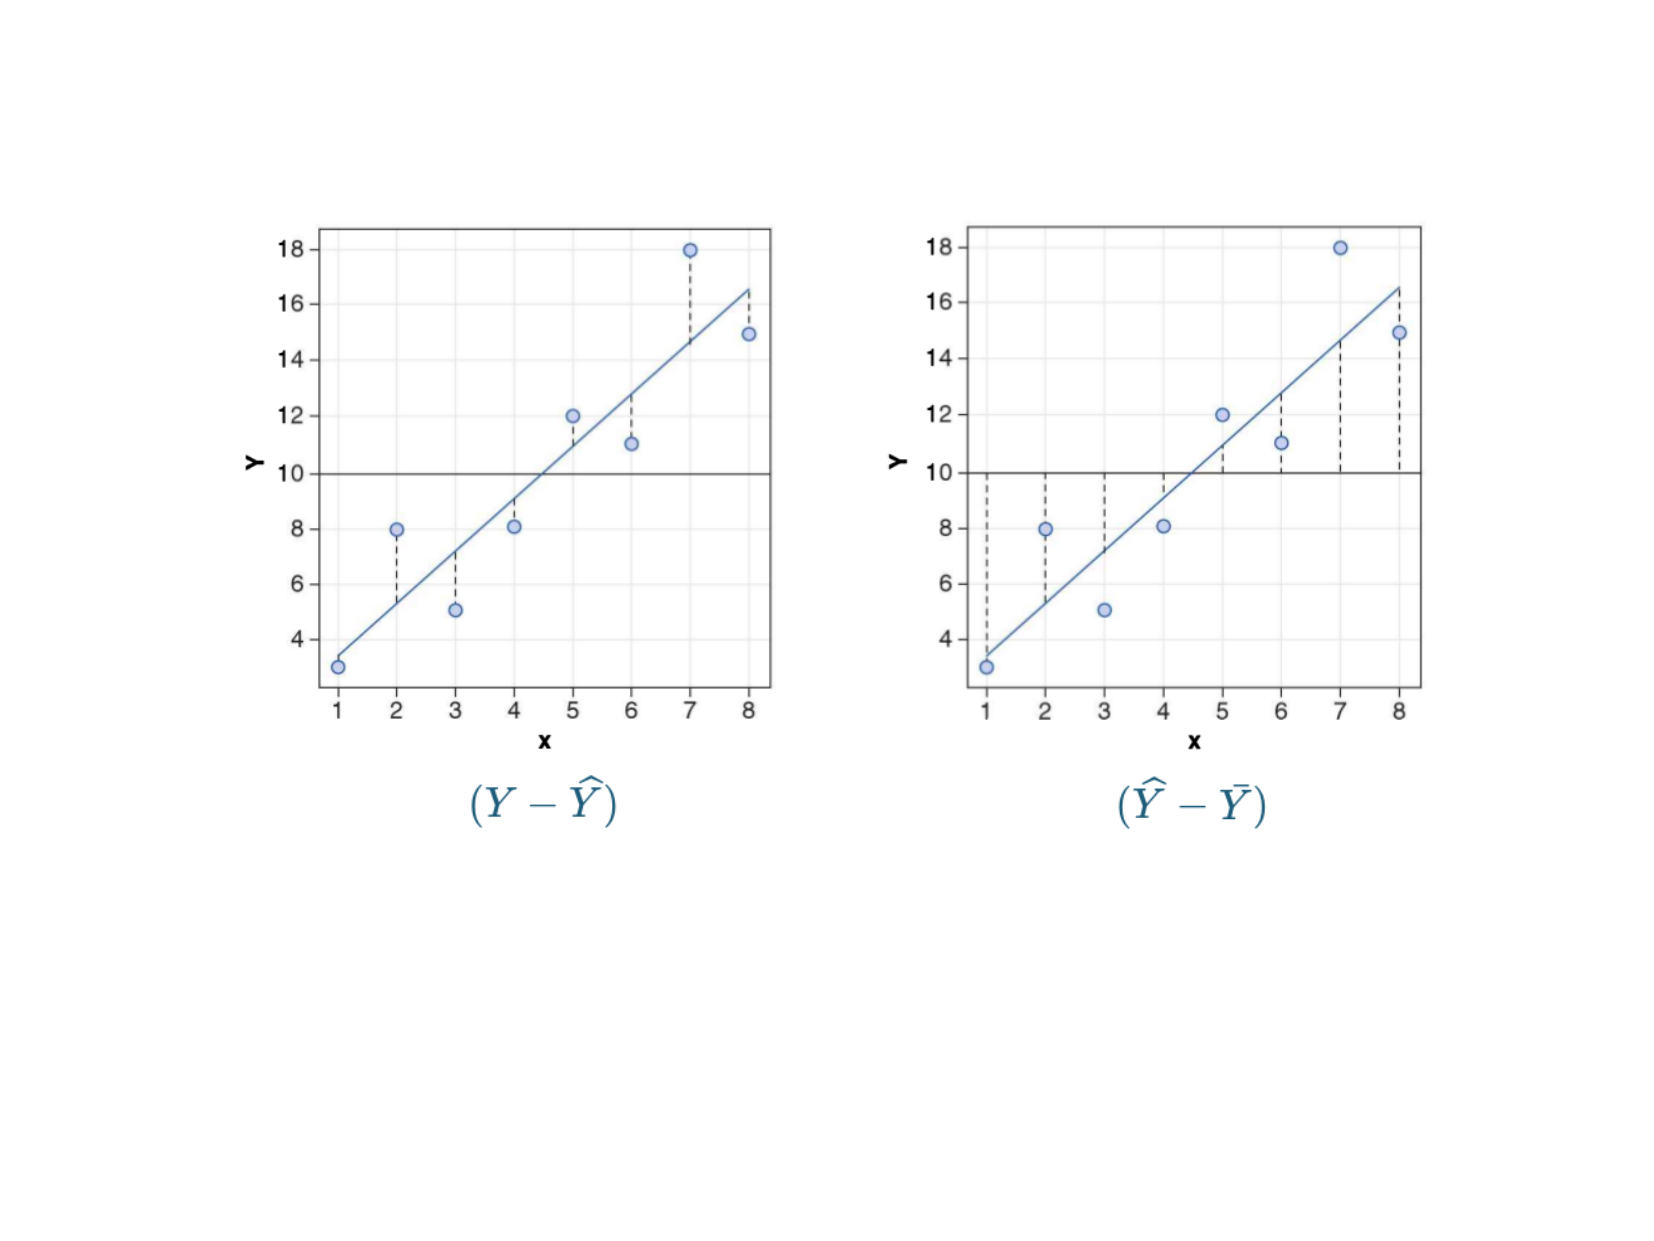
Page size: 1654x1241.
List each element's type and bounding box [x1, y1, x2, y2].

picture [878, 209, 1433, 751]
picture [465, 762, 627, 841]
picture [1112, 762, 1273, 843]
picture [227, 209, 783, 751]
